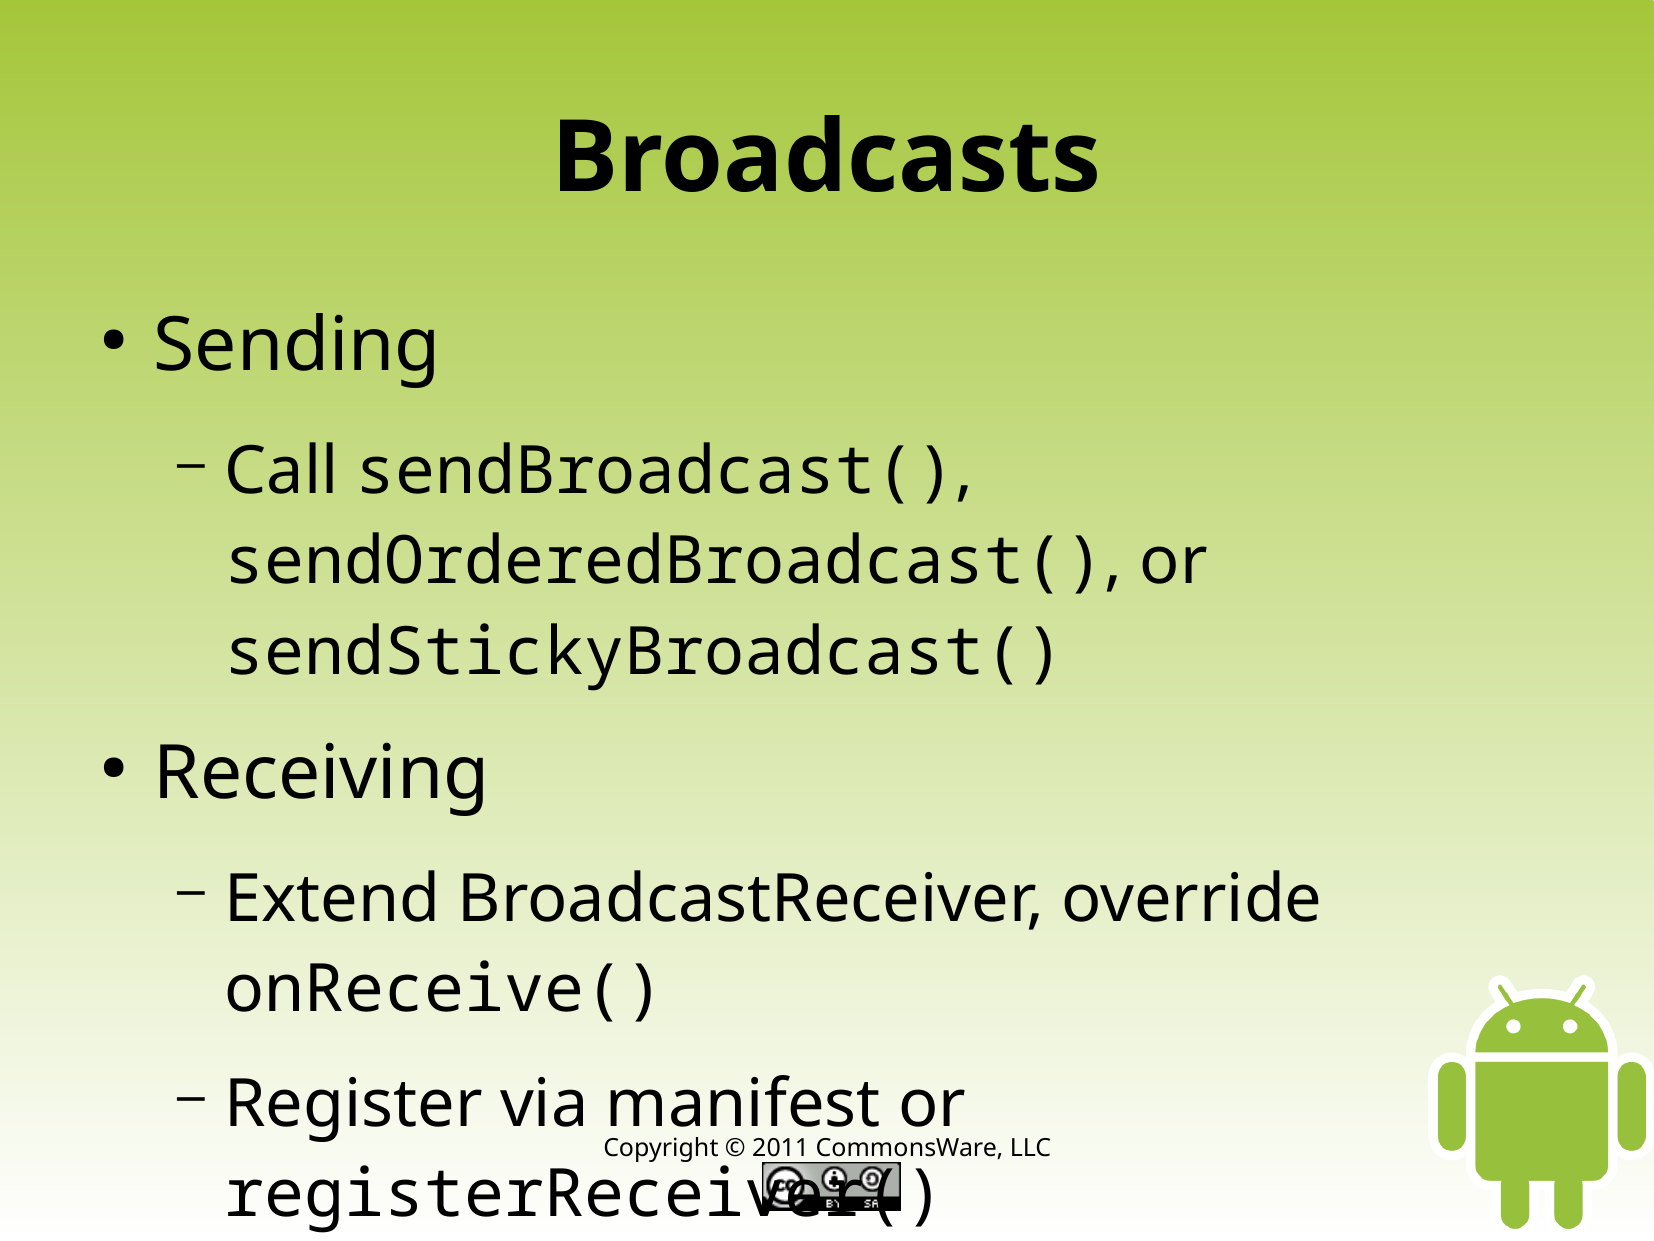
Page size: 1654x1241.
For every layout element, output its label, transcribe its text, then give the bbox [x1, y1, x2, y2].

title Broadcasts [82, 49, 1571, 257]
picture [762, 1162, 901, 1211]
list Sending Call sendBroadcast(), sendOrderedBroadcast(), or sendStickyBroadcast() Receiving Extend BroadcastReceiver, override onReceive() Register via manifest or registerReceiver() [82, 290, 1571, 1141]
picture [794, 1185, 814, 1194]
picture [1428, 975, 1654, 1238]
